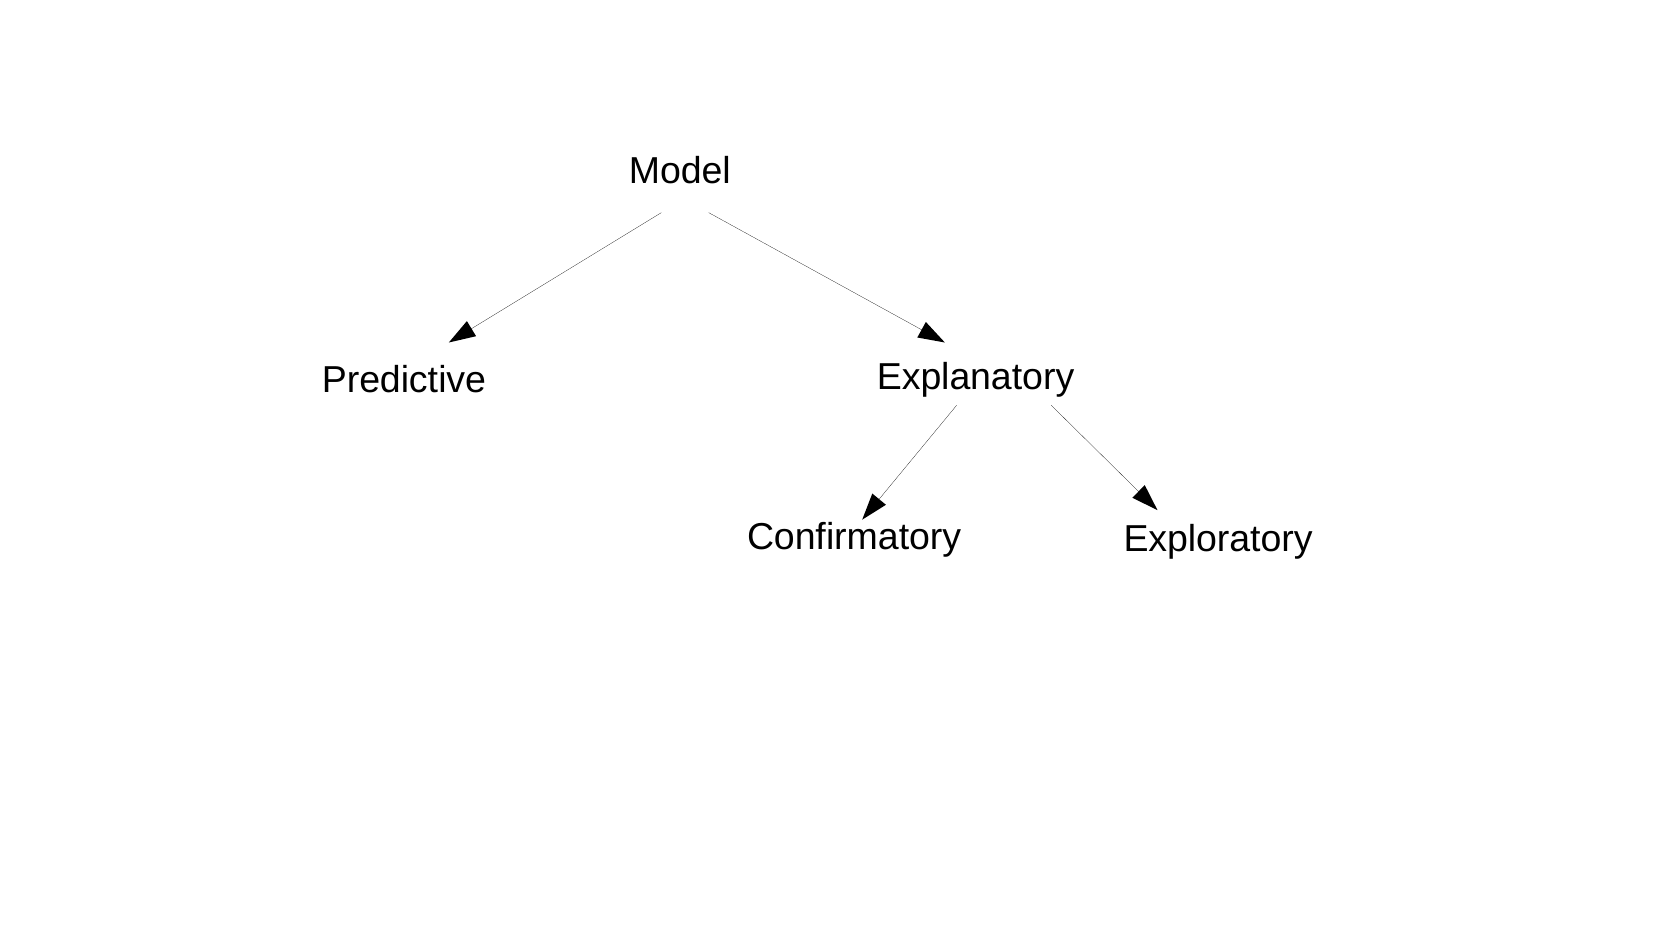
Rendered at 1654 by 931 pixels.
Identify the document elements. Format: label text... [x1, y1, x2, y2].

text_box Predictive [307, 350, 768, 408]
text_box Explanatory [862, 348, 1323, 406]
text_box Exploratory [1108, 510, 1328, 567]
text_box Model [614, 141, 1075, 199]
text_box Confirmatory [732, 507, 1004, 565]
